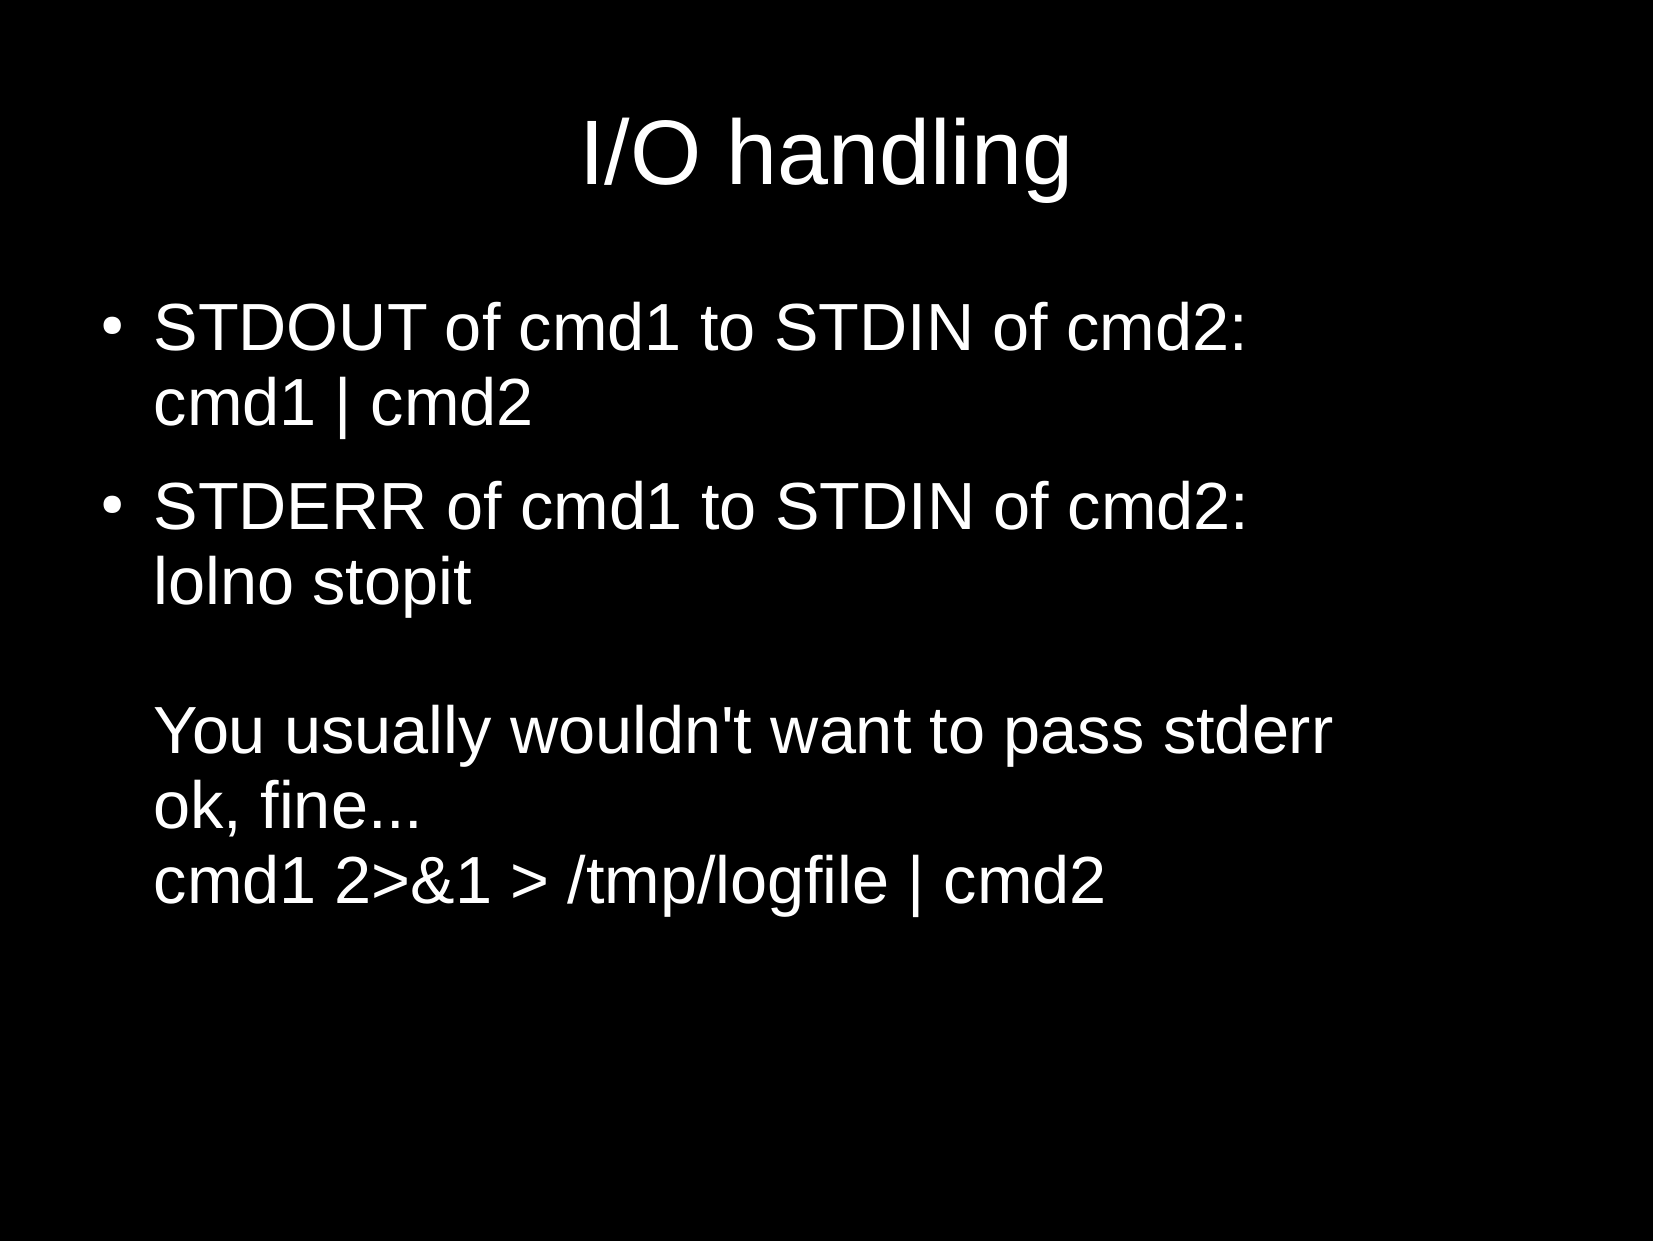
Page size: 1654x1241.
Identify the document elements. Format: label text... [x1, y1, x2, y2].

list STDOUT of cmd1 to STDIN of cmd2: cmd1 | cmd2 STDERR of cmd1 to STDIN of cmd2: lolno stopit You usually wouldn't want to pass stderr ok, fine... cmd1 2>&1 > /tmp/logfile | cmd2 [82, 290, 1538, 1010]
title I/O handling [82, 49, 1571, 257]
